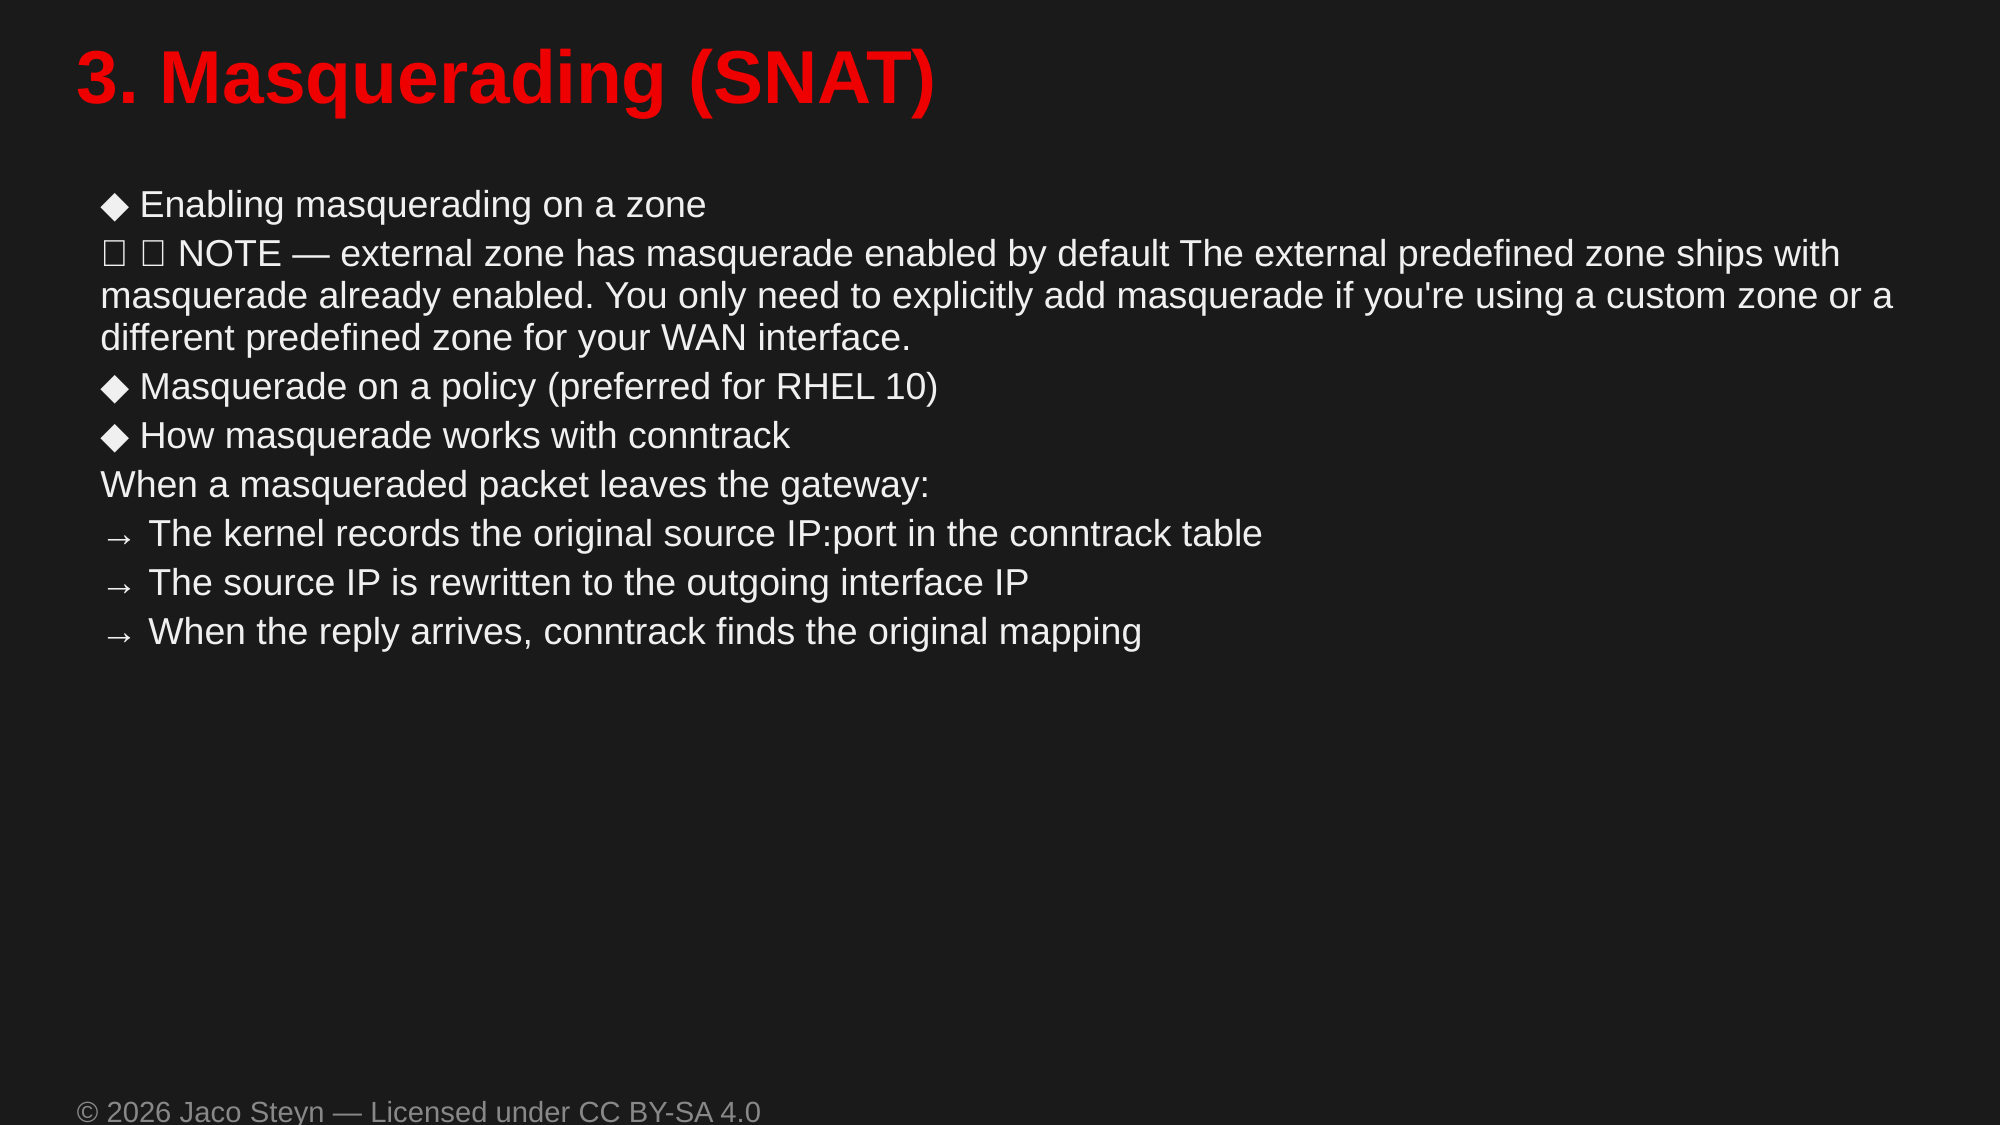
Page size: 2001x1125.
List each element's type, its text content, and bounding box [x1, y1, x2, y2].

text_box © 2026 Jaco Steyn — Licensed under CC BY-SA 4.0 [59, 1083, 1942, 1120]
text_box 3. Masquerading (SNAT) [59, 23, 1942, 154]
text_box ◆ Enabling masquerading on a zone 💡 📝 NOTE — external zone has masquerade enabled by default The external predefined zone ships with masquerade already enabled. You only need to explicitly add masquerade if you're using a custom zone or a different predefined zone for your WAN interface. ◆ Masquerade on a policy (preferred for RHEL 10) ◆ How masquerade works with conntrack When a masqueraded packet leaves the gateway: → The kernel records the original source IP:port in the conntrack table → The source IP is rewritten to the outgoing interface IP → When the reply arrives, conntrack finds the original mapping [59, 171, 1942, 1083]
